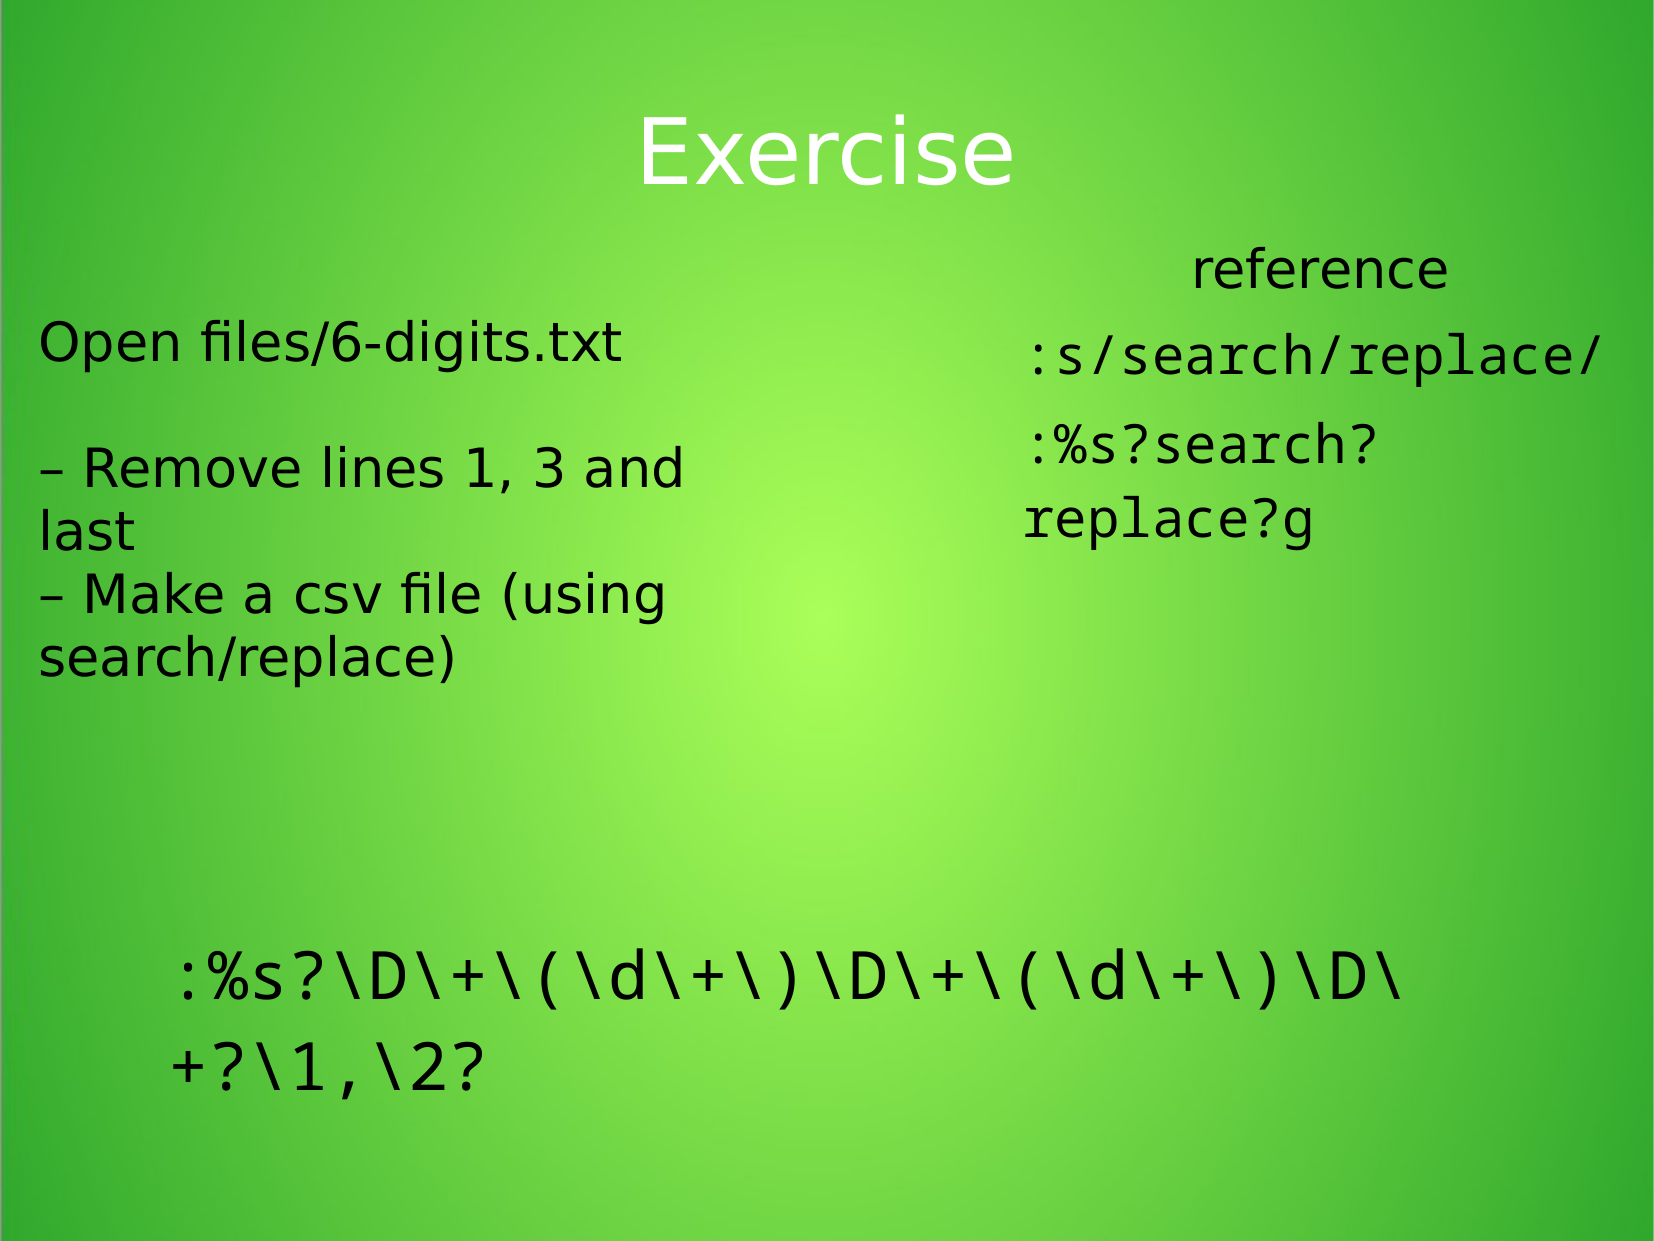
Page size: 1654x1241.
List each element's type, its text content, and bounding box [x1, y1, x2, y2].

table_cell :s/search/replace/ [1008, 309, 1634, 398]
title Exercise [82, 49, 1571, 257]
table_header reference [1008, 230, 1634, 309]
text_box Open files/6-digits.txt – Remove lines 1, 3 and last – Make a csv file (using search/replace) [23, 303, 768, 697]
table_cell :%s?search?replace?g [1008, 398, 1634, 562]
picture [0, 0, 1654, 1241]
text_box :%s?\D\+\(\d\+\)\D\+\(\d\+\)\D\+?\1,\2? [153, 921, 1495, 1004]
